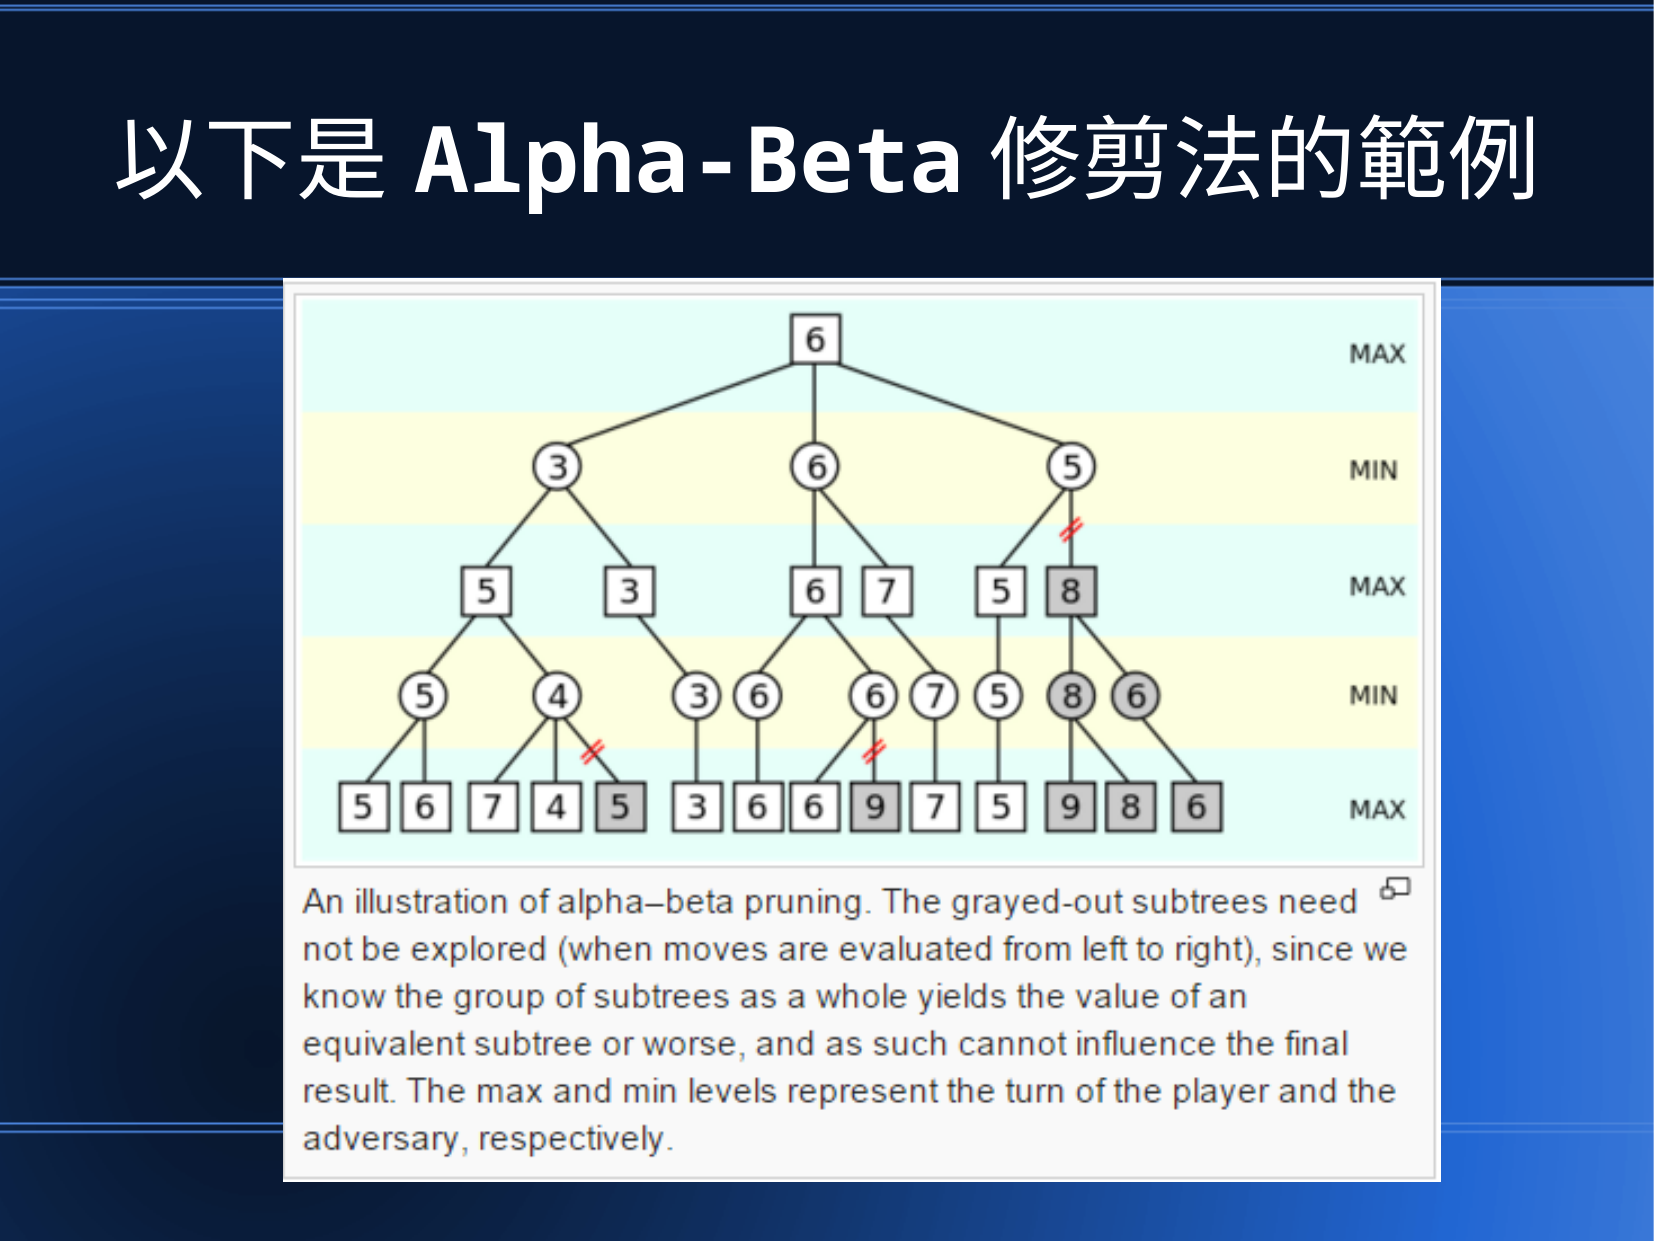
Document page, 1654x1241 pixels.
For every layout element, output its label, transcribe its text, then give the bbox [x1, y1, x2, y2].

picture [0, 0, 1654, 1241]
title 以下是Alpha-Beta修剪法的範例 [82, 49, 1571, 257]
